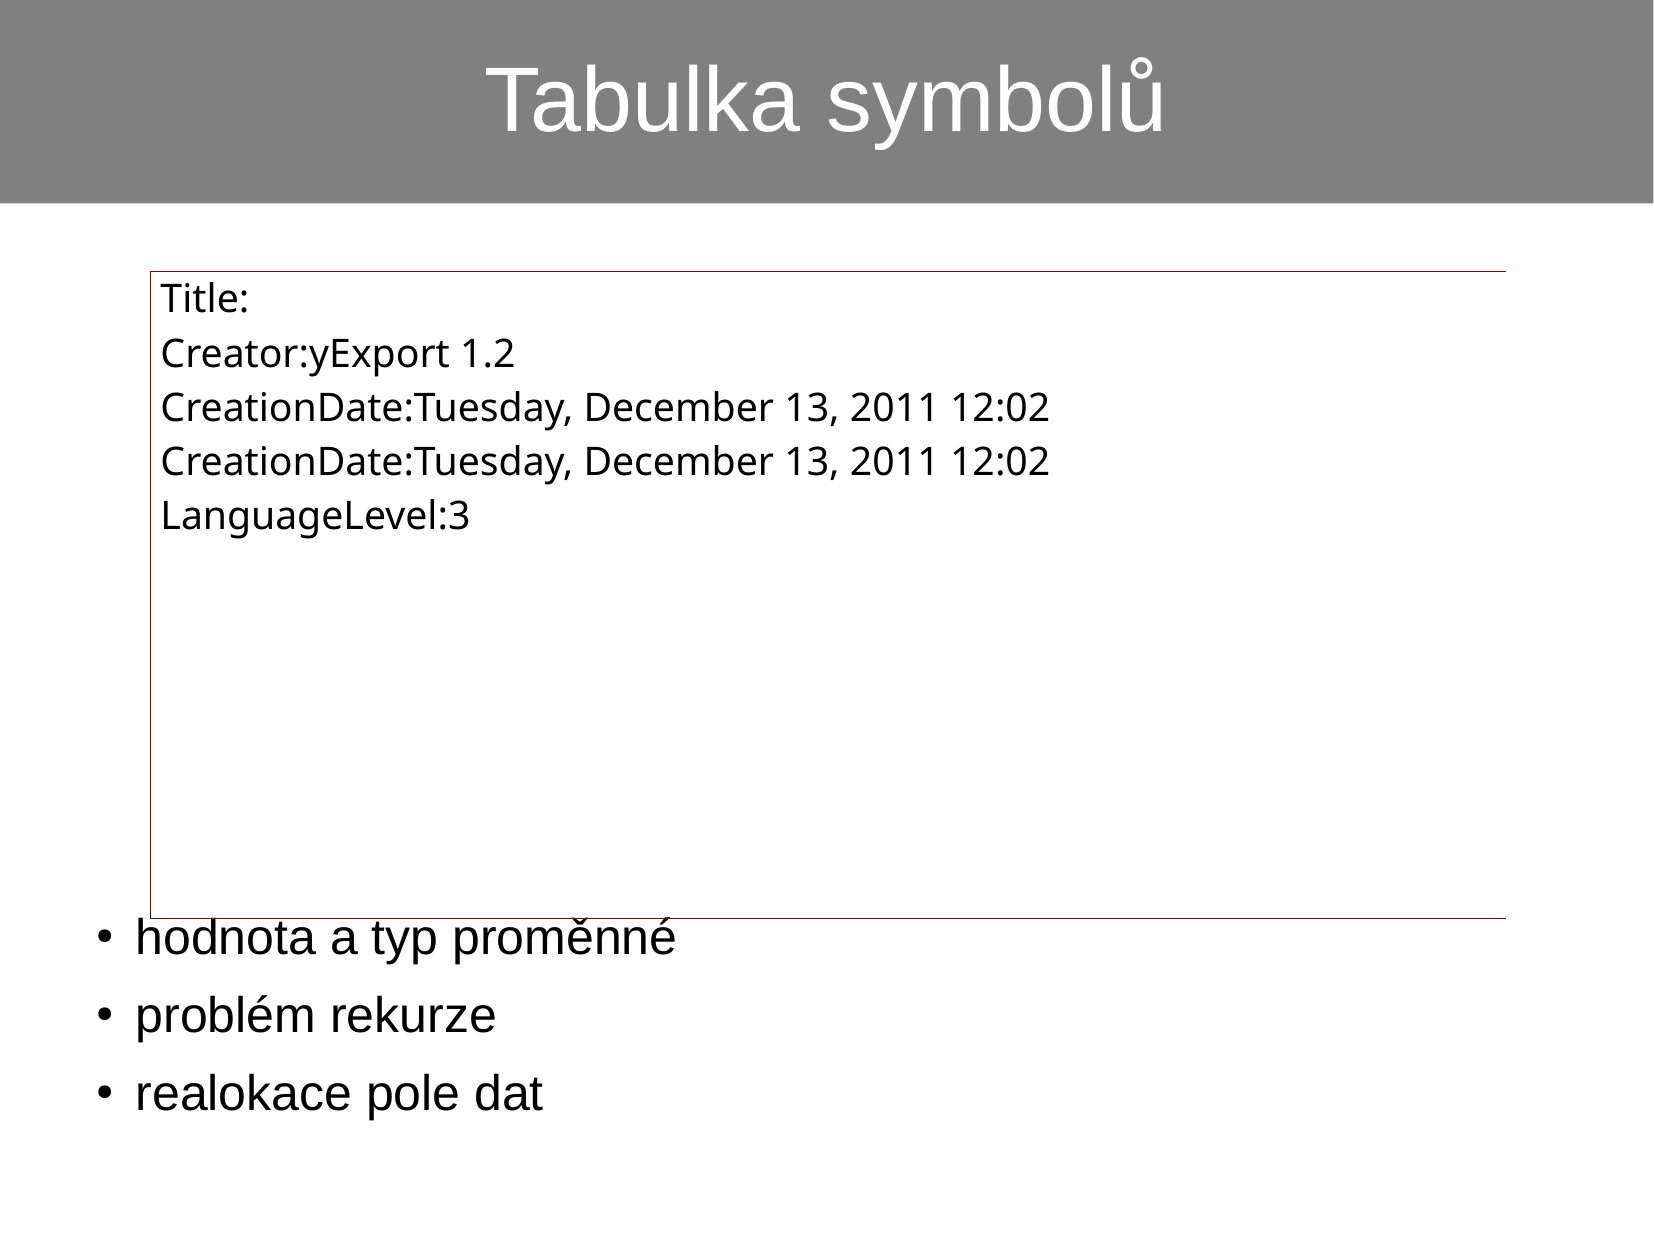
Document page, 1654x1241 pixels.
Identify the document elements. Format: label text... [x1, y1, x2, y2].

picture [147, 268, 1506, 919]
title Tabulka symbolů [0, 0, 1654, 204]
list hodnota a typ proměnné problém rekurze realokace pole dat [82, 909, 1571, 1123]
